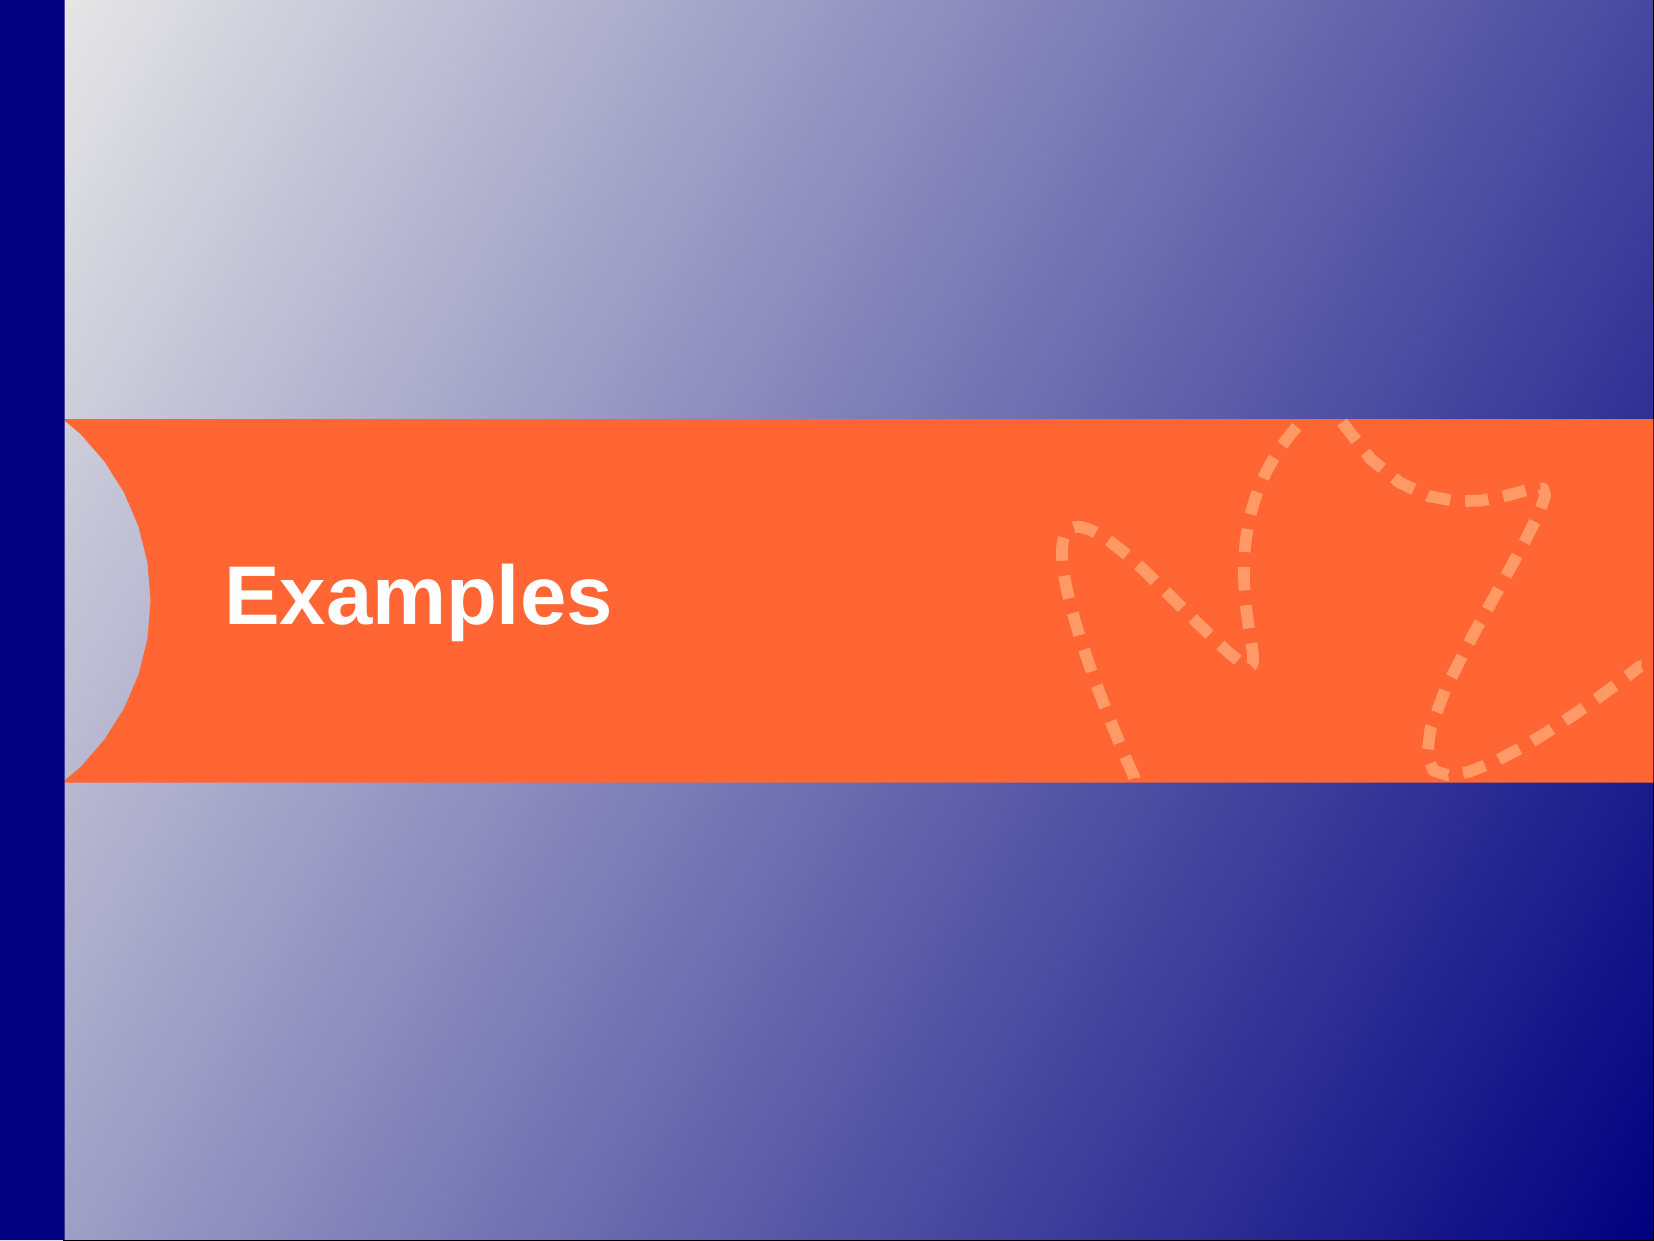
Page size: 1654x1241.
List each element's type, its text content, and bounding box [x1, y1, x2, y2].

title Examples [224, 497, 1093, 704]
